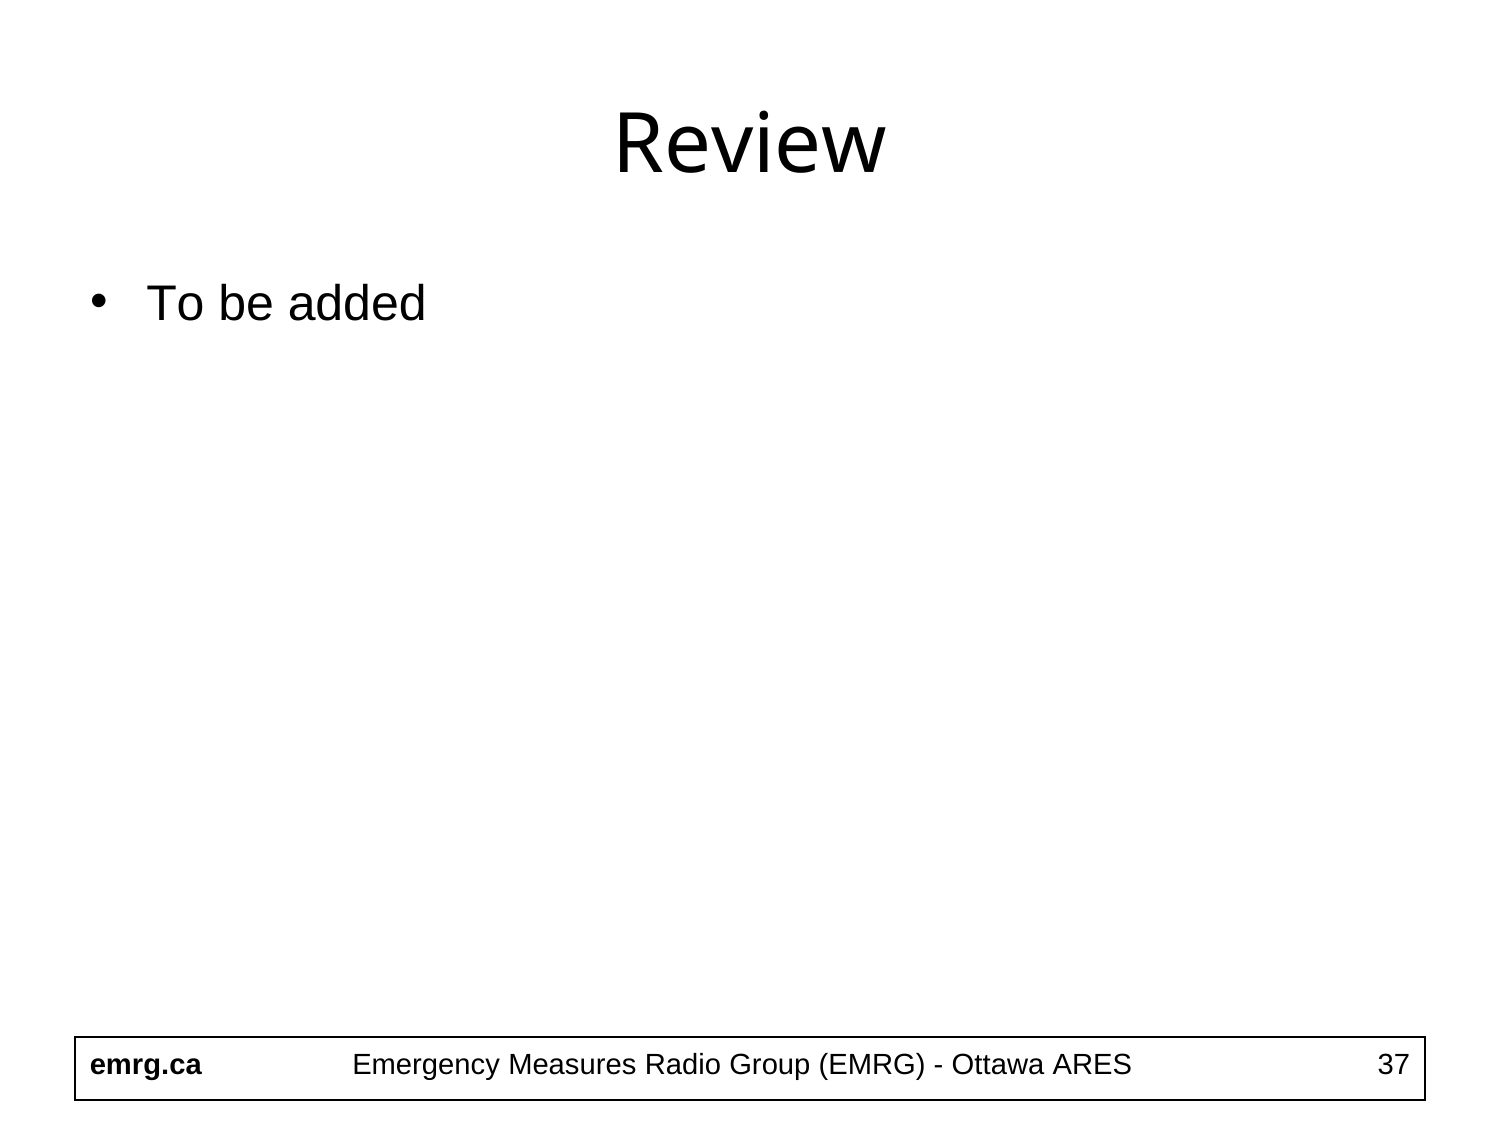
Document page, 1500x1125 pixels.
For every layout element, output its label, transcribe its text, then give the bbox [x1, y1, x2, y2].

title Review [75, 45, 1426, 233]
text_box Emergency Measures Radio Group (EMRG) - Ottawa ARES [247, 1037, 1238, 1103]
list To be added [75, 262, 1426, 1005]
text_box <number> [1246, 1037, 1426, 1103]
